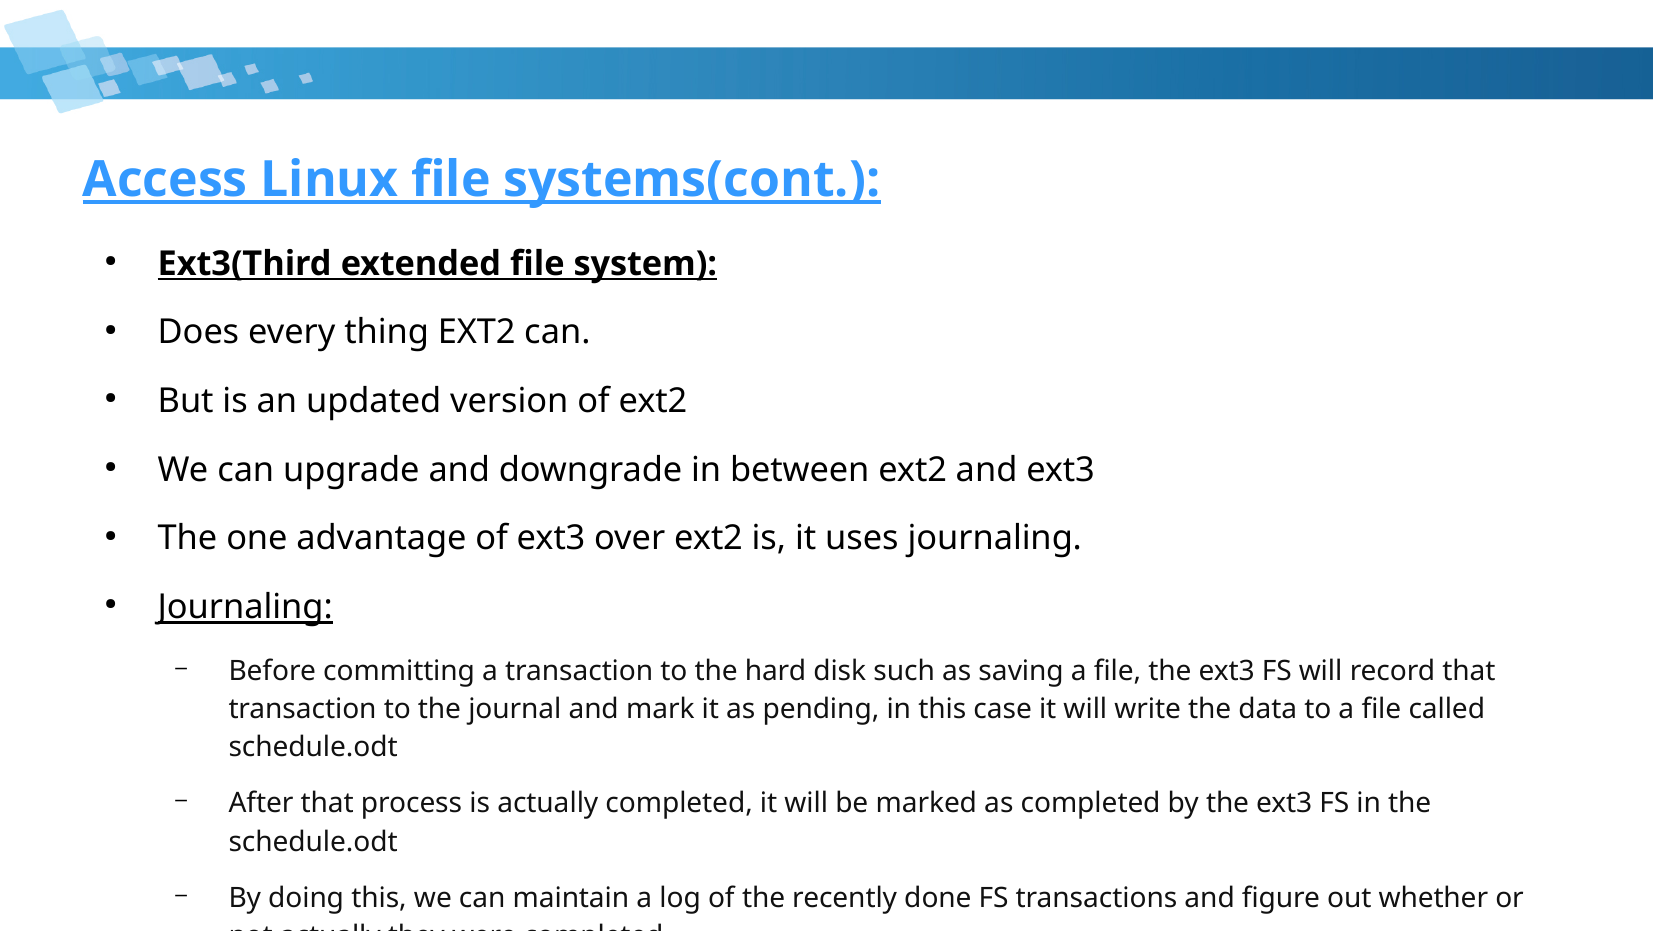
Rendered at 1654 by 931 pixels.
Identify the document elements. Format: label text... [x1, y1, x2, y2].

list Ext3(Third extended file system): Does every thing EXT2 can. But is an updated version of ext2 We can upgrade and downgrade in between ext2 and ext3 The one advantage of ext3 over ext2 is, it uses journaling. Journaling: Before committing a transaction to the hard disk such as saving a file, the ext3 FS will record that transaction to the journal and mark it as pending, in this case it will write the data to a file called schedule.odt After that process is actually completed, it will be marked as completed by the ext3 FS in the schedule.odt By doing this, we can maintain a log of the recently done FS transactions and figure out whether or not actually they were completed. The ext3 FS replays this journal when the system comes back after a abrupt shutdown. [86, 238, 1576, 931]
title Access Linux file systems(cont.): [82, 99, 1571, 255]
picture [0, 0, 1653, 929]
